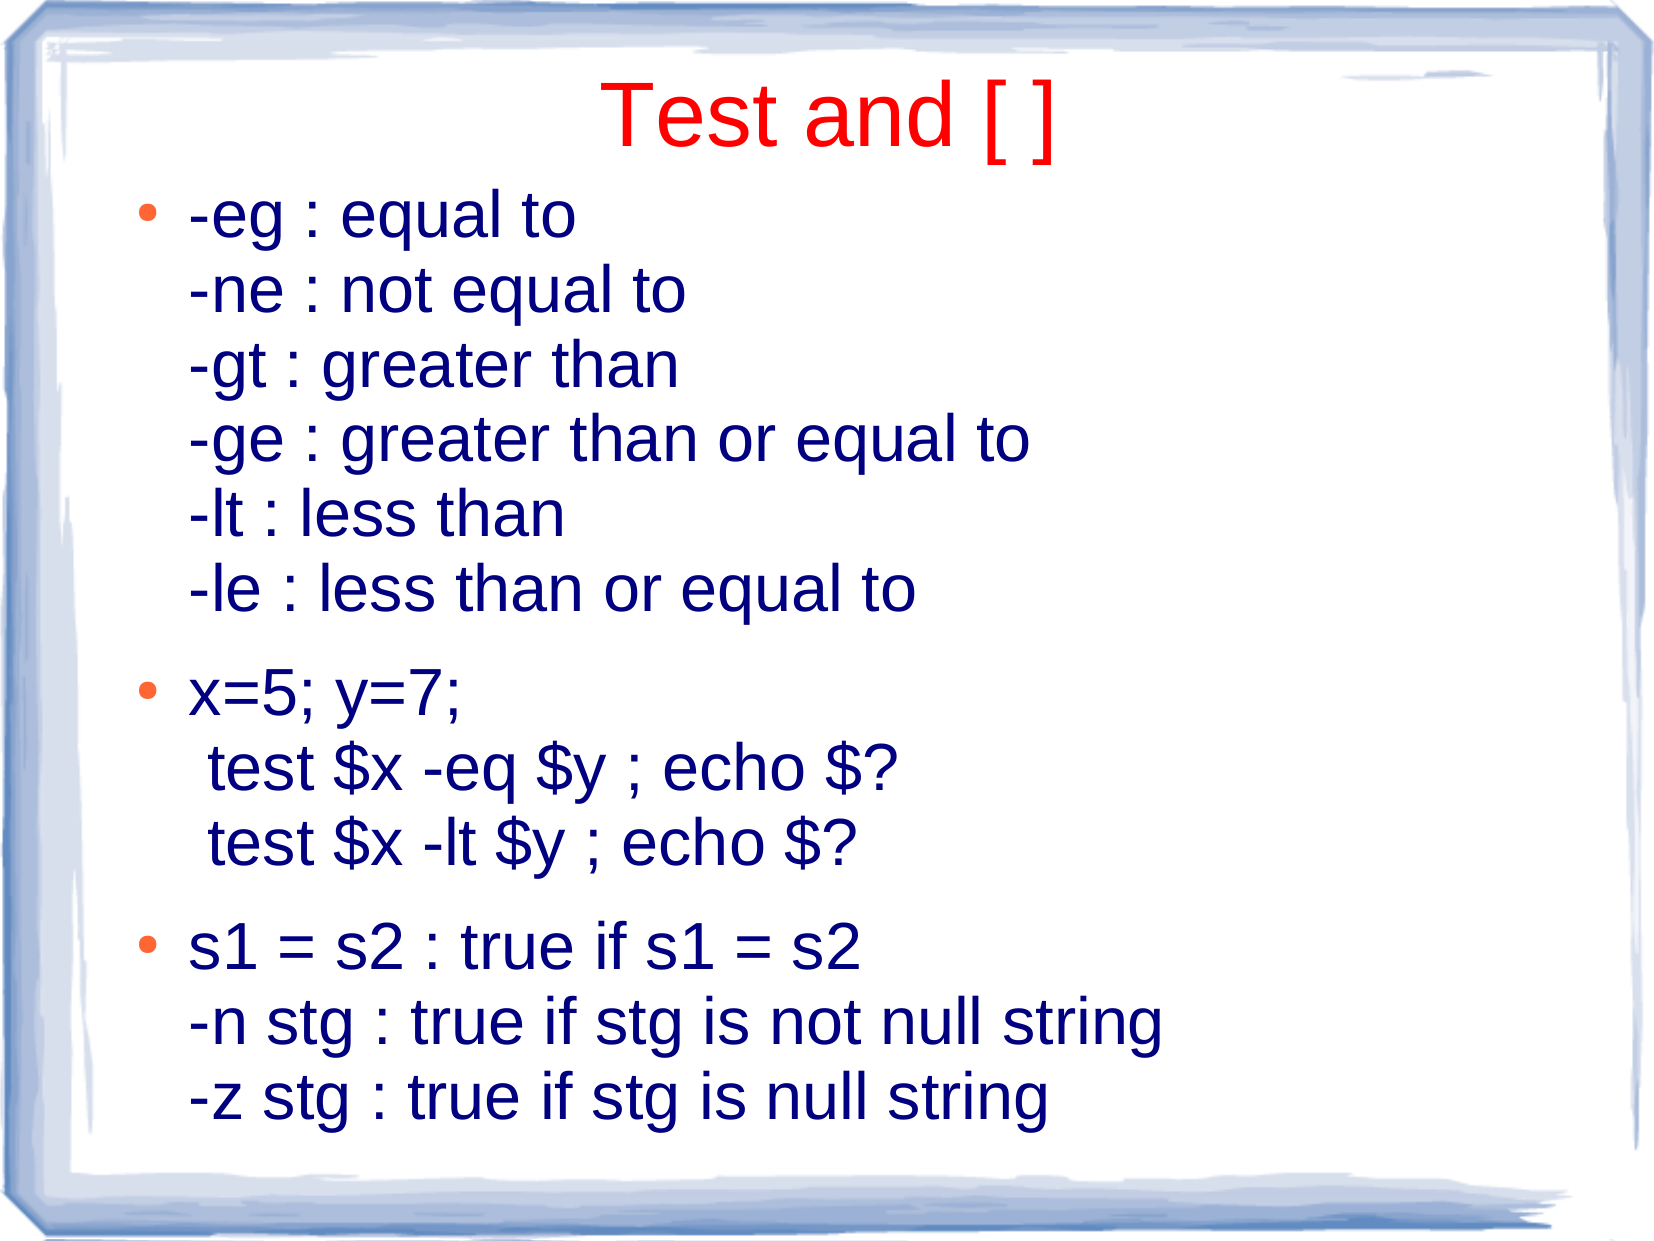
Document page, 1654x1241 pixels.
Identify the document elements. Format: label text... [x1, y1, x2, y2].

picture [0, 0, 1654, 1241]
title Test and [ ] [85, 10, 1574, 219]
list -eg : equal to -ne : not equal to -gt : greater than -ge : greater than or equal to -lt : less than -le : less than or equal to x=5; y=7; test $x -eq $y ; echo $? test $x -lt $y ; echo $? s1 = s2 : true if s1 = s2 -n stg : true if stg is not null string -z stg : true if stg is null string [118, 177, 1571, 1134]
